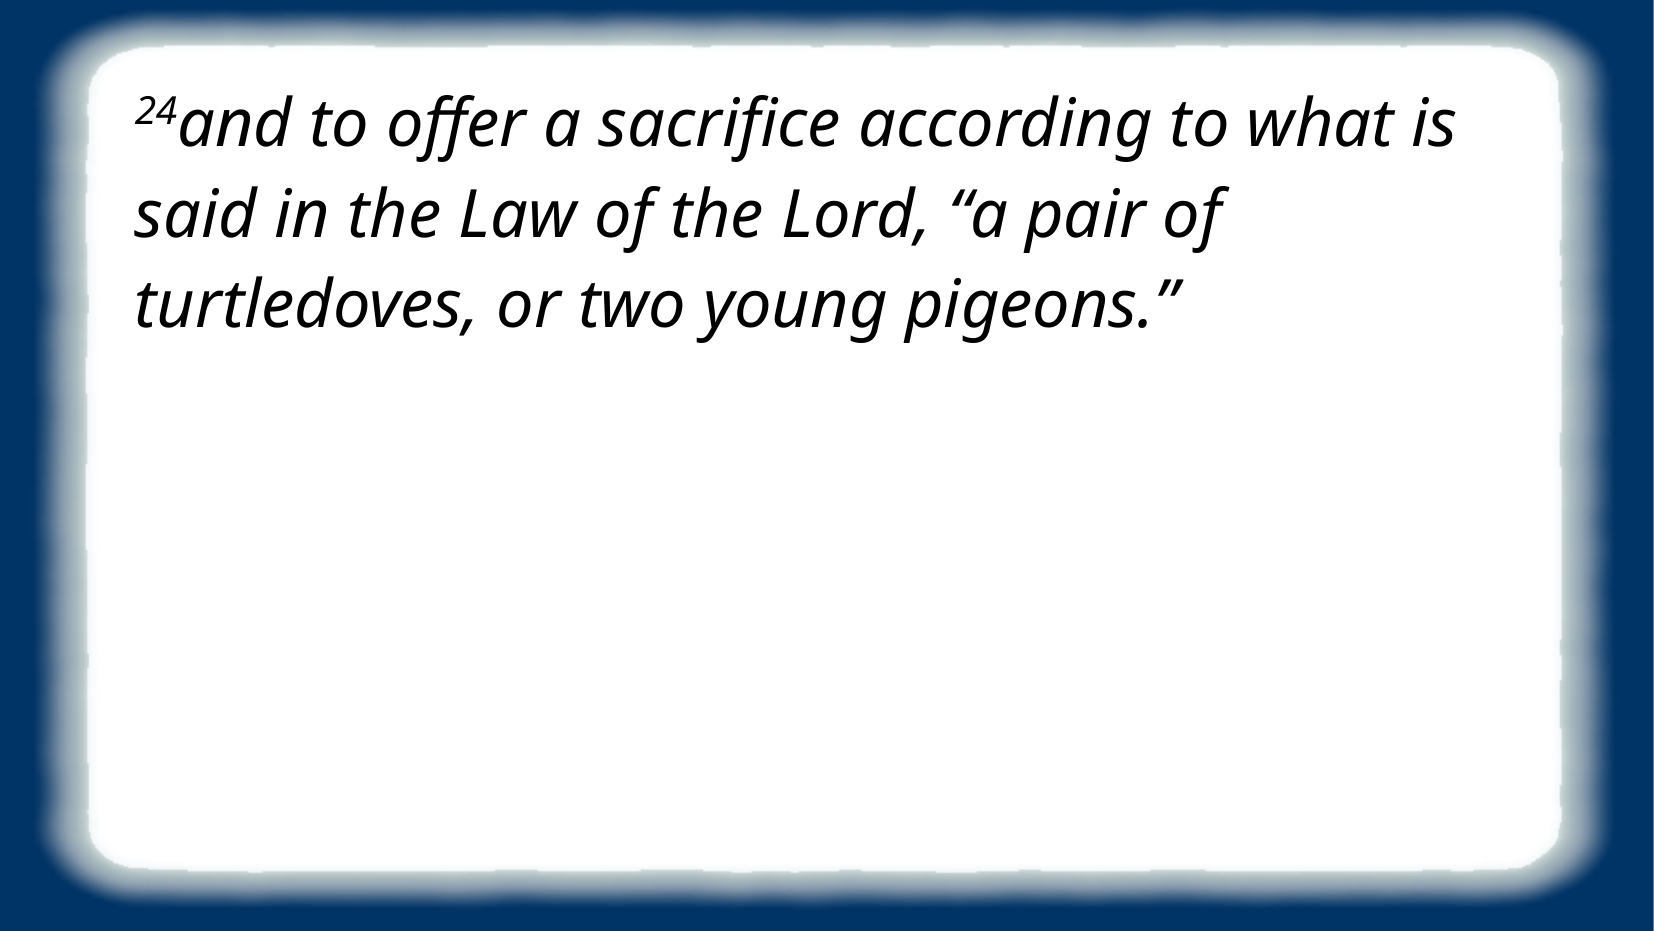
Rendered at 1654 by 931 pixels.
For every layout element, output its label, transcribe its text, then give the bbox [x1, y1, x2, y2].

picture [0, 0, 1654, 931]
text_box 24and to offer a sacrifice according to what is said in the Law of the Lord, “a pair of turtledoves, or two young pigeons.” [120, 67, 1516, 349]
